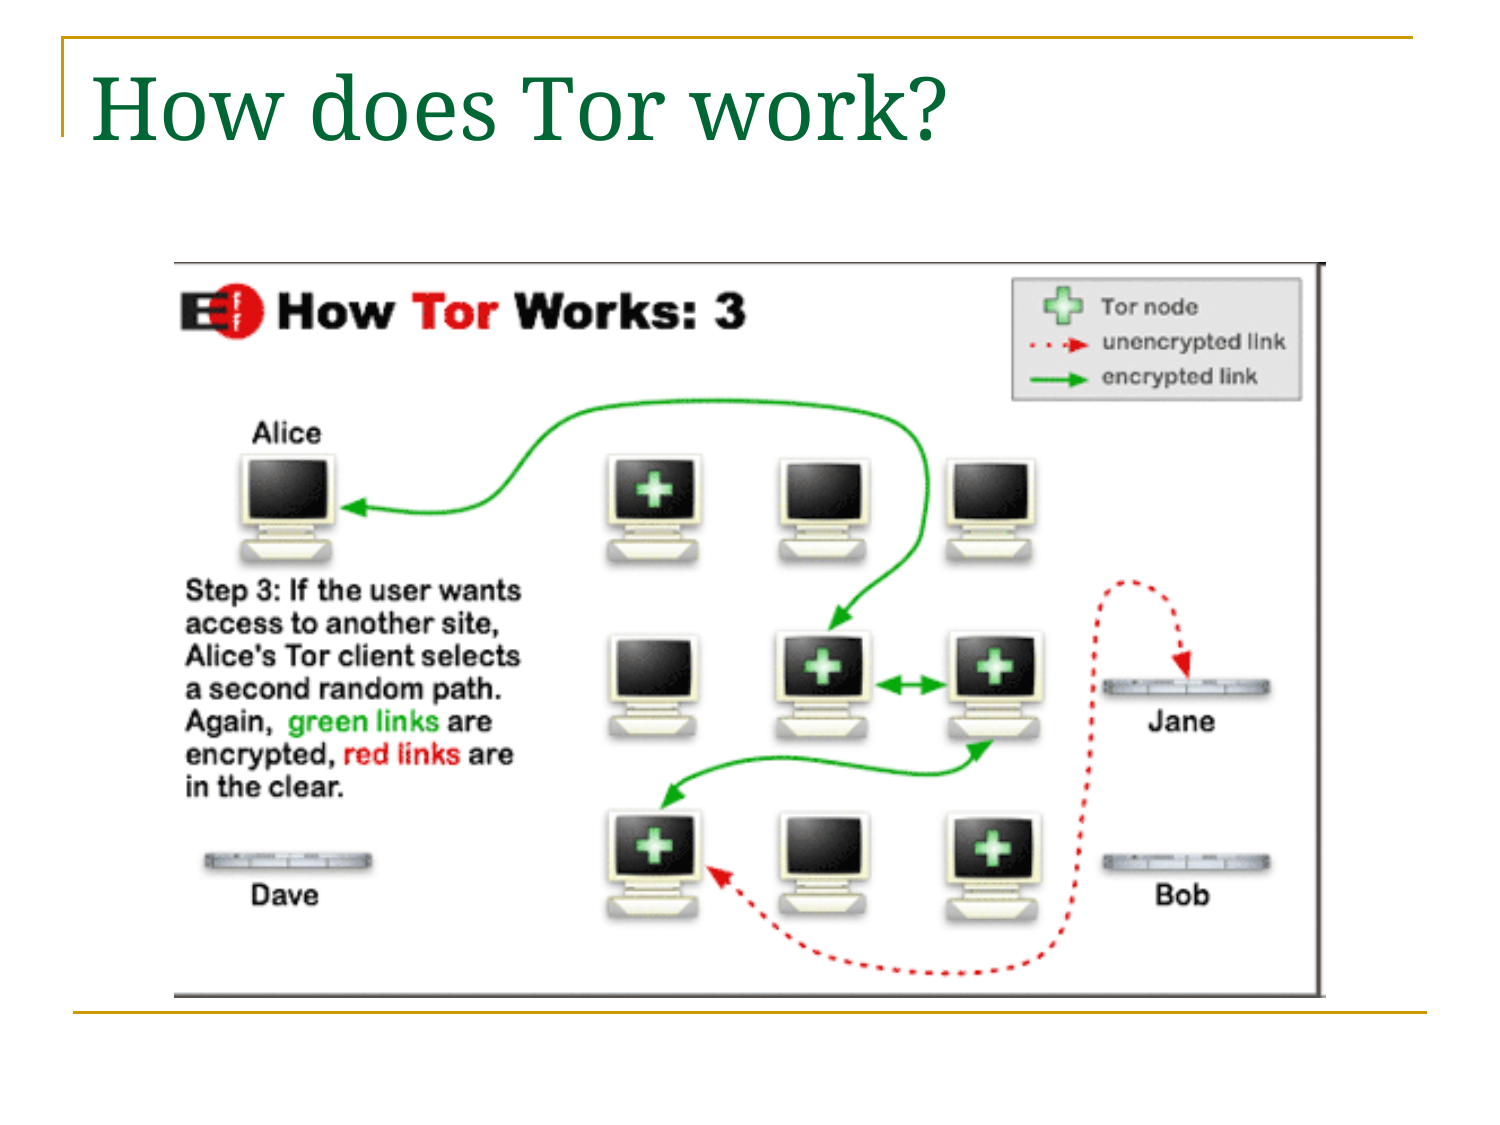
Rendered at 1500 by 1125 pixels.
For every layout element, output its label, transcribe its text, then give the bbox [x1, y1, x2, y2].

picture [174, 262, 1326, 998]
title How does Tor work? [75, 45, 1426, 233]
